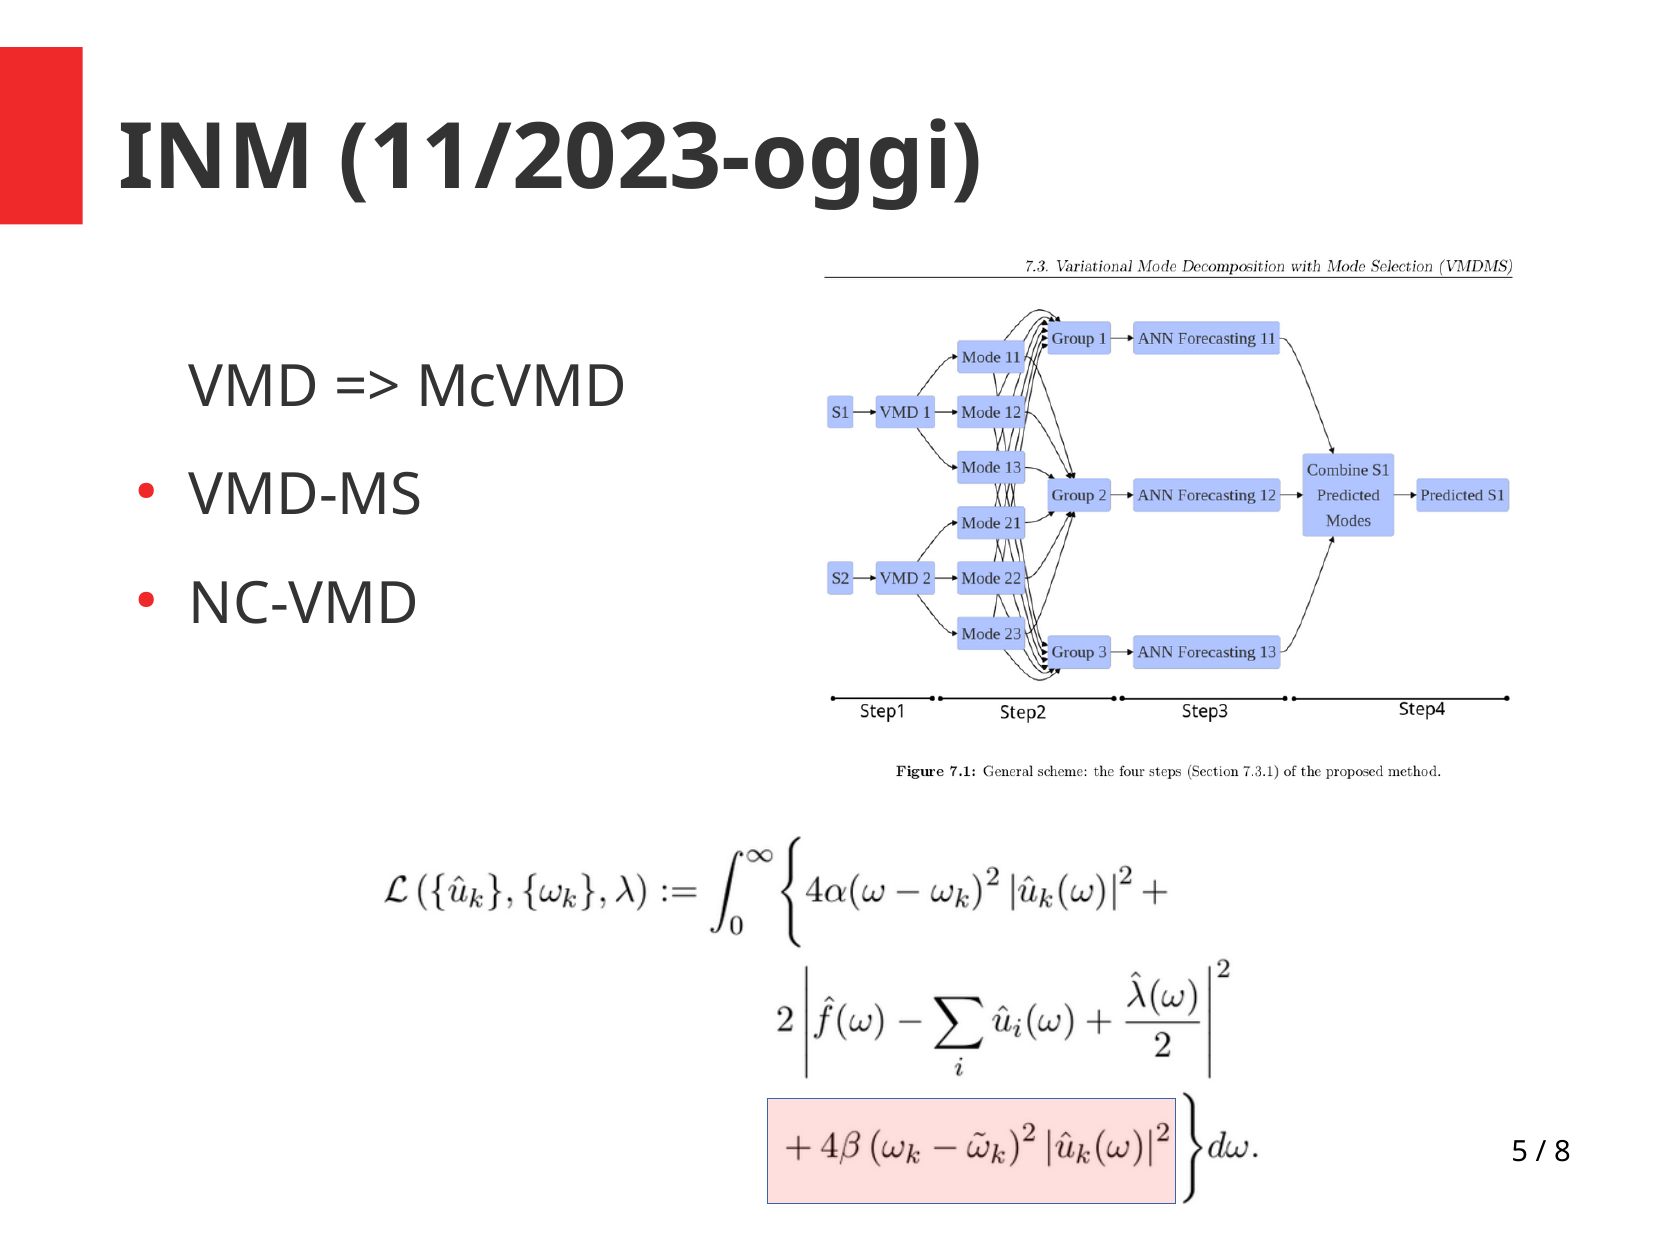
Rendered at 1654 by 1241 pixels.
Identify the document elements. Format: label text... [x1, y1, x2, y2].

picture [791, 236, 1543, 794]
text_box [767, 1098, 1176, 1204]
title INM (11/2023-oggi) [118, 49, 1571, 257]
list VMD => McVMD VMD-MS NC-VMD [118, 343, 674, 532]
picture [377, 826, 1264, 1204]
